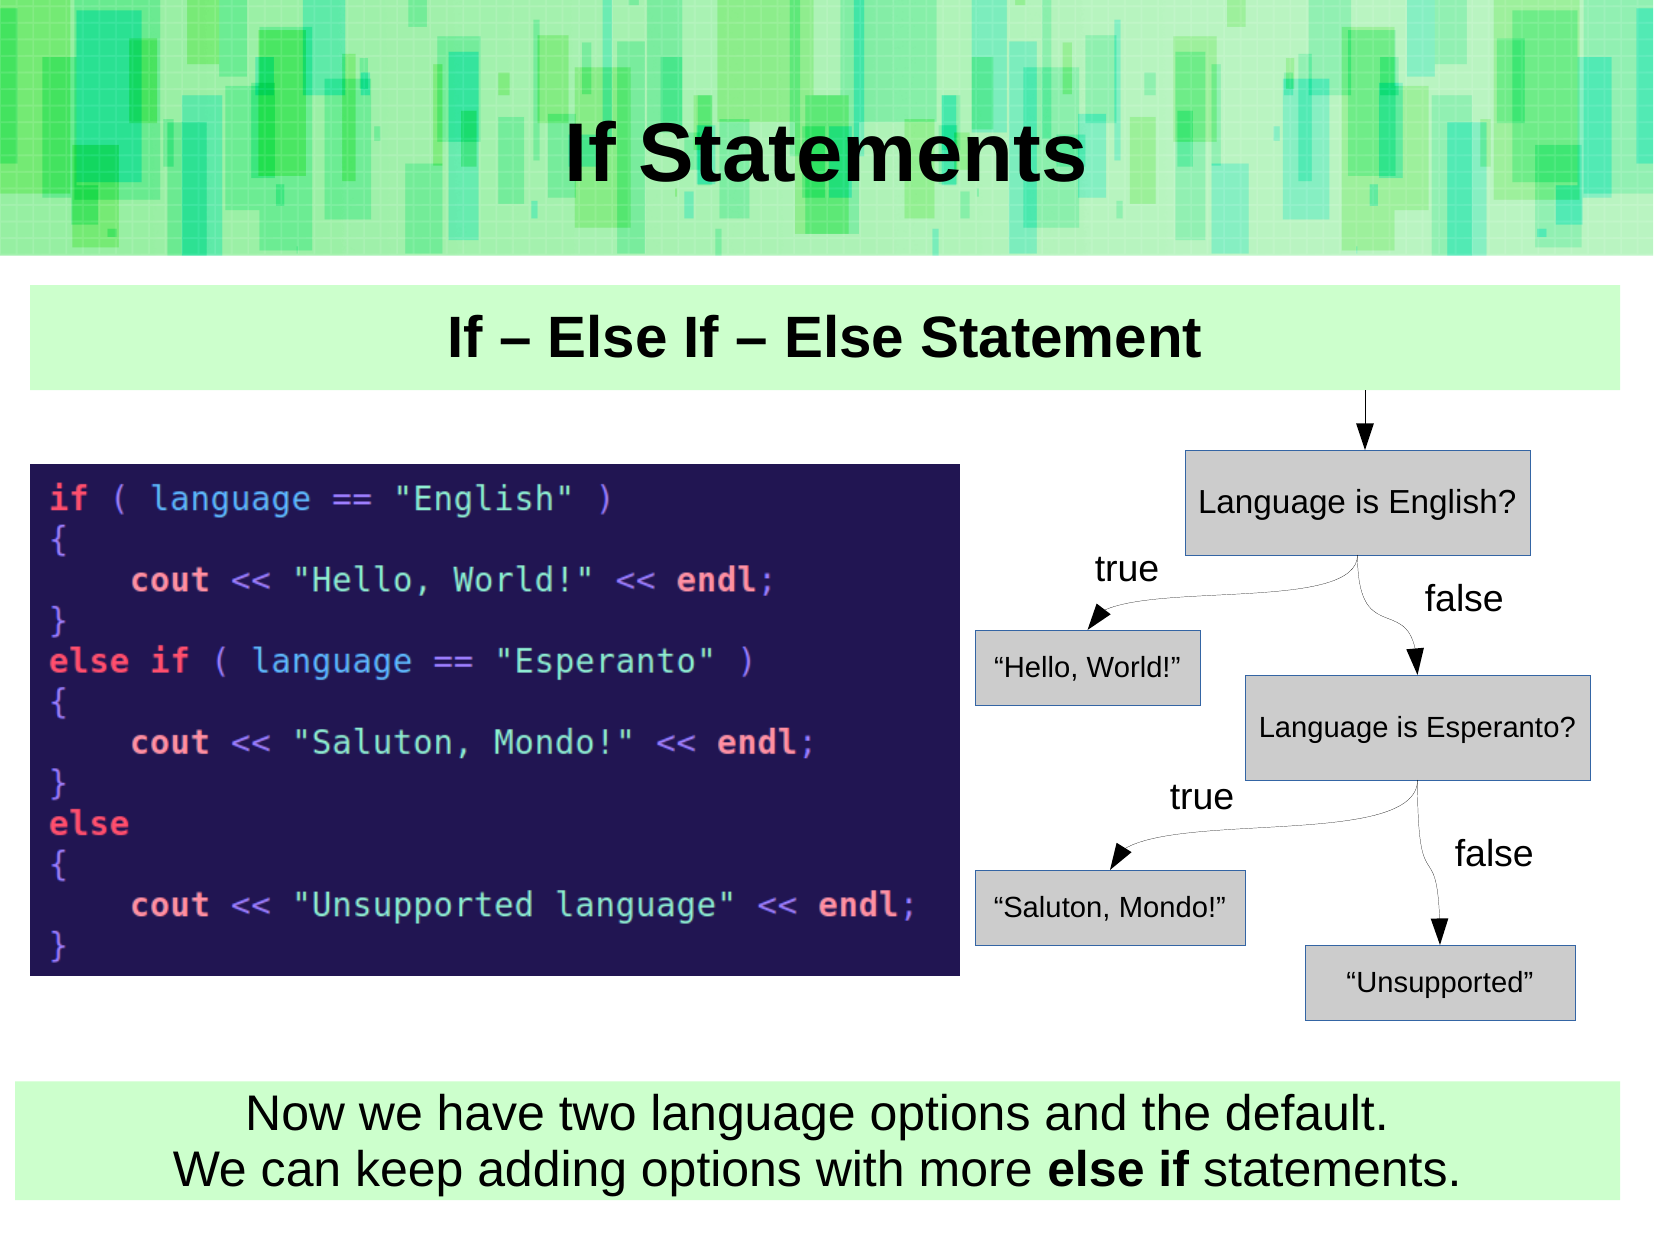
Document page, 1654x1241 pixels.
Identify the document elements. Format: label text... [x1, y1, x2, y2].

picture [0, 0, 1654, 1241]
text_box Now we have two language options and the default. We can keep adding options with more else if statements. [15, 1081, 1621, 1201]
text_box “Hello, World!” [975, 630, 1201, 706]
text_box false [1440, 825, 1561, 882]
text_box true [1155, 768, 1276, 826]
text_box “Unsupported” [1305, 945, 1576, 1021]
text_box true [1080, 540, 1201, 597]
title If Statements [82, 49, 1571, 257]
text_box Language is Esperanto? [1245, 675, 1591, 781]
text_box “Saluton, Mondo!” [975, 870, 1246, 946]
text_box false [1410, 570, 1531, 627]
text_box Language is English? [1185, 450, 1531, 556]
text_box If – Else If – Else Statement [30, 285, 1621, 391]
